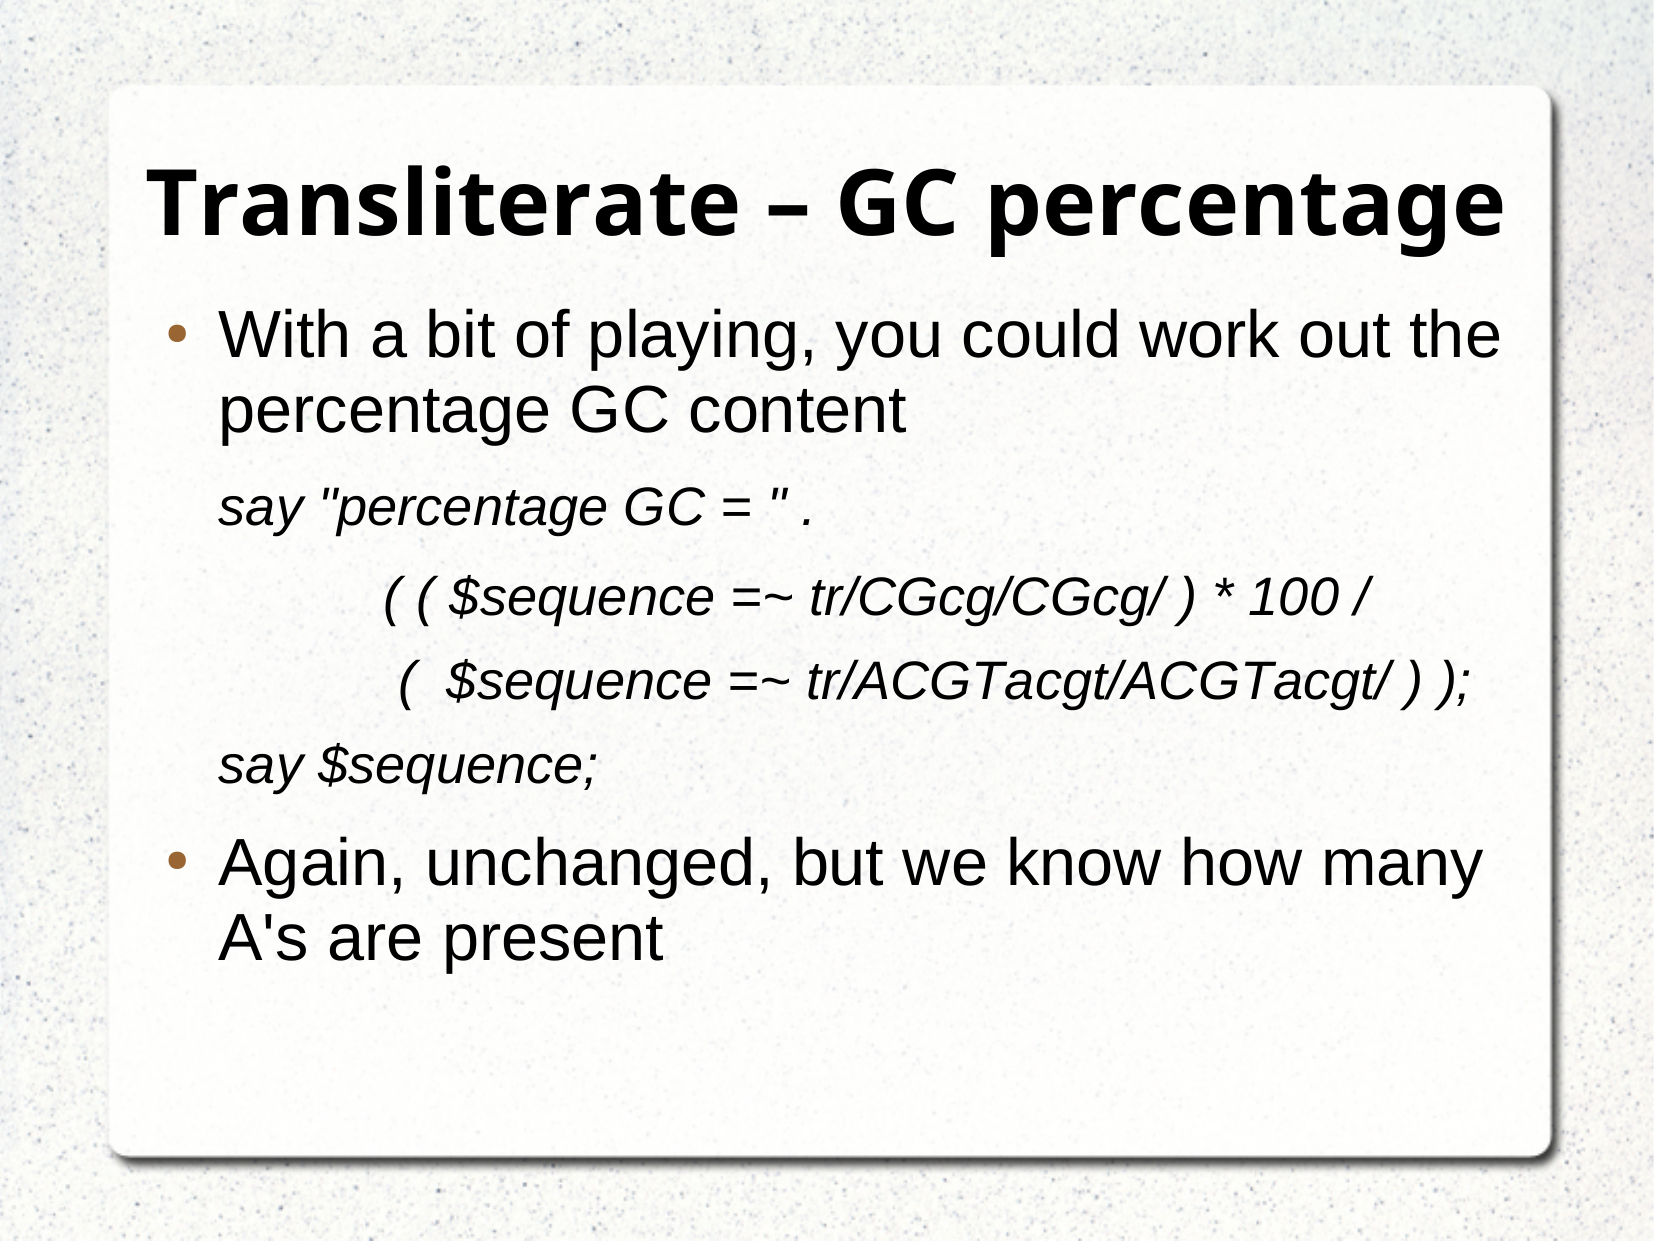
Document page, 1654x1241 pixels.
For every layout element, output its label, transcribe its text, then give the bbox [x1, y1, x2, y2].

list With a bit of playing, you could work out the percentage GC content say "percentage GC = " . ( ( $sequence =~ tr/CGcg/CGcg/ ) * 100 / ( $sequence =~ tr/ACGTacgt/ACGTacgt/ ) ); say $sequence; Again, unchanged, but we know how many A's are present [147, 297, 1506, 974]
picture [0, 0, 1654, 1241]
title Transliterate – GC percentage [118, 96, 1536, 304]
